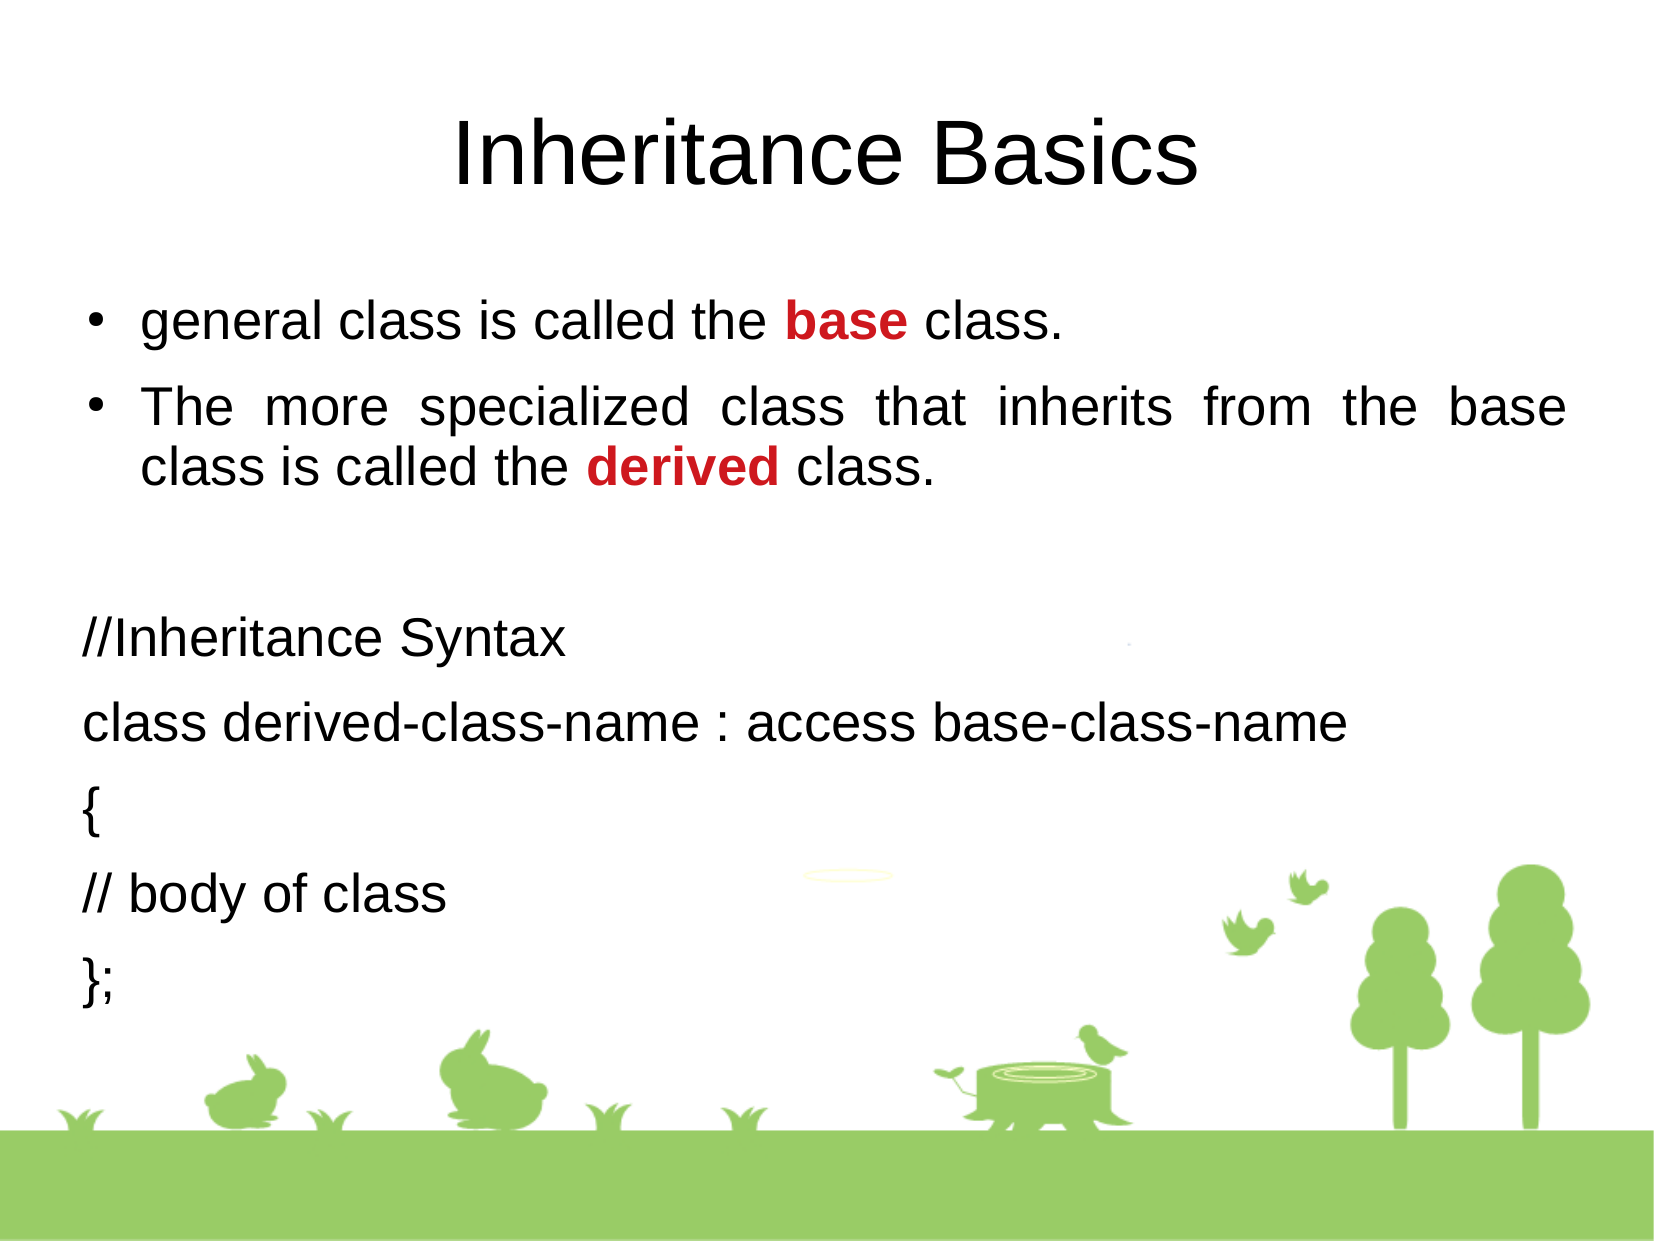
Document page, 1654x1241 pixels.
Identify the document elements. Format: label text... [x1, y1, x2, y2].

picture [0, 0, 1654, 1241]
title Inheritance Basics [82, 49, 1571, 257]
list general class is called the base class. The more specialized class that inherits from the base class is called the derived class. //Inheritance Syntax class derived-class-name : access base-class-name { // body of class }; [82, 290, 1571, 1010]
